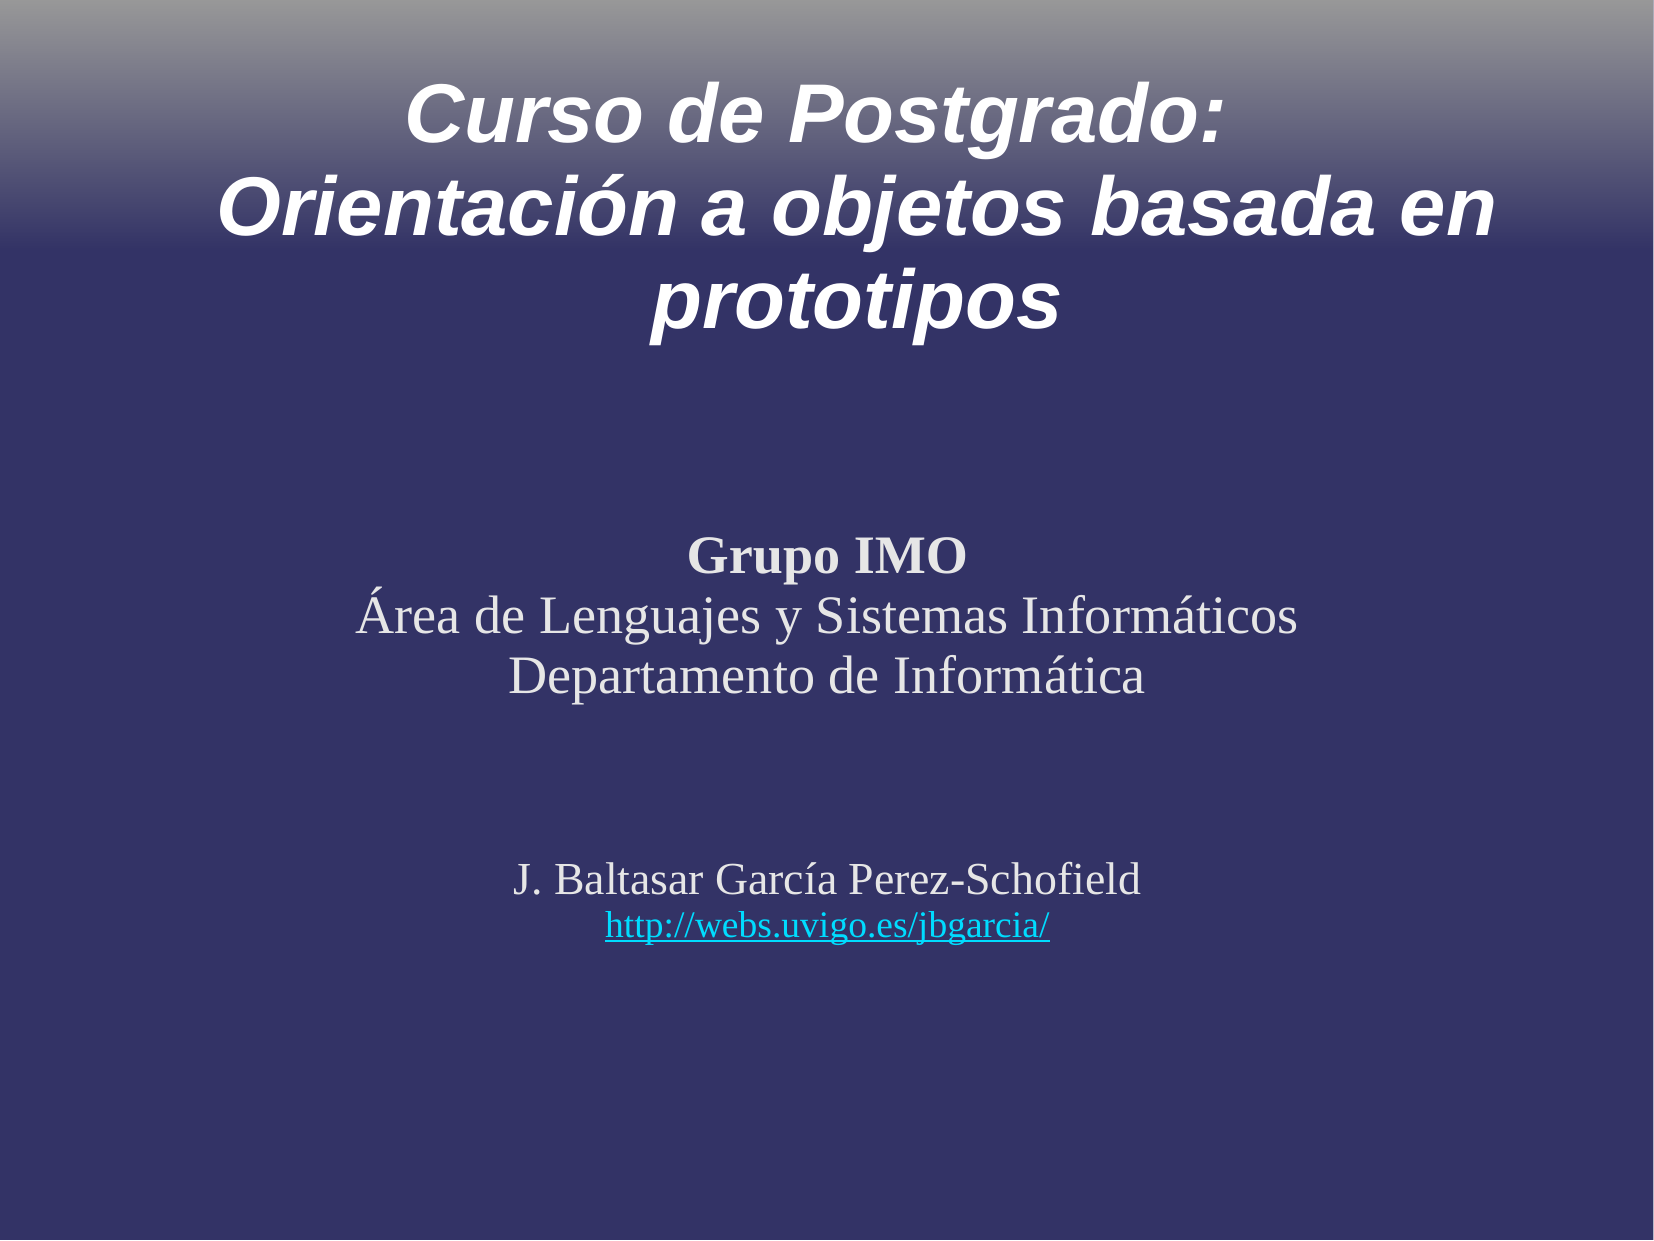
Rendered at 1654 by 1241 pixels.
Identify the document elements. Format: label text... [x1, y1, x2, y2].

title Curso de Postgrado: Orientación a objetos basada en prototipos [121, 67, 1534, 347]
text_box Grupo IMO Área de Lenguajes y Sistemas Informáticos Departamento de Informática J. Baltasar García Perez-Schofield http://webs.uvigo.es/jbgarcia/ [121, 347, 1534, 1127]
